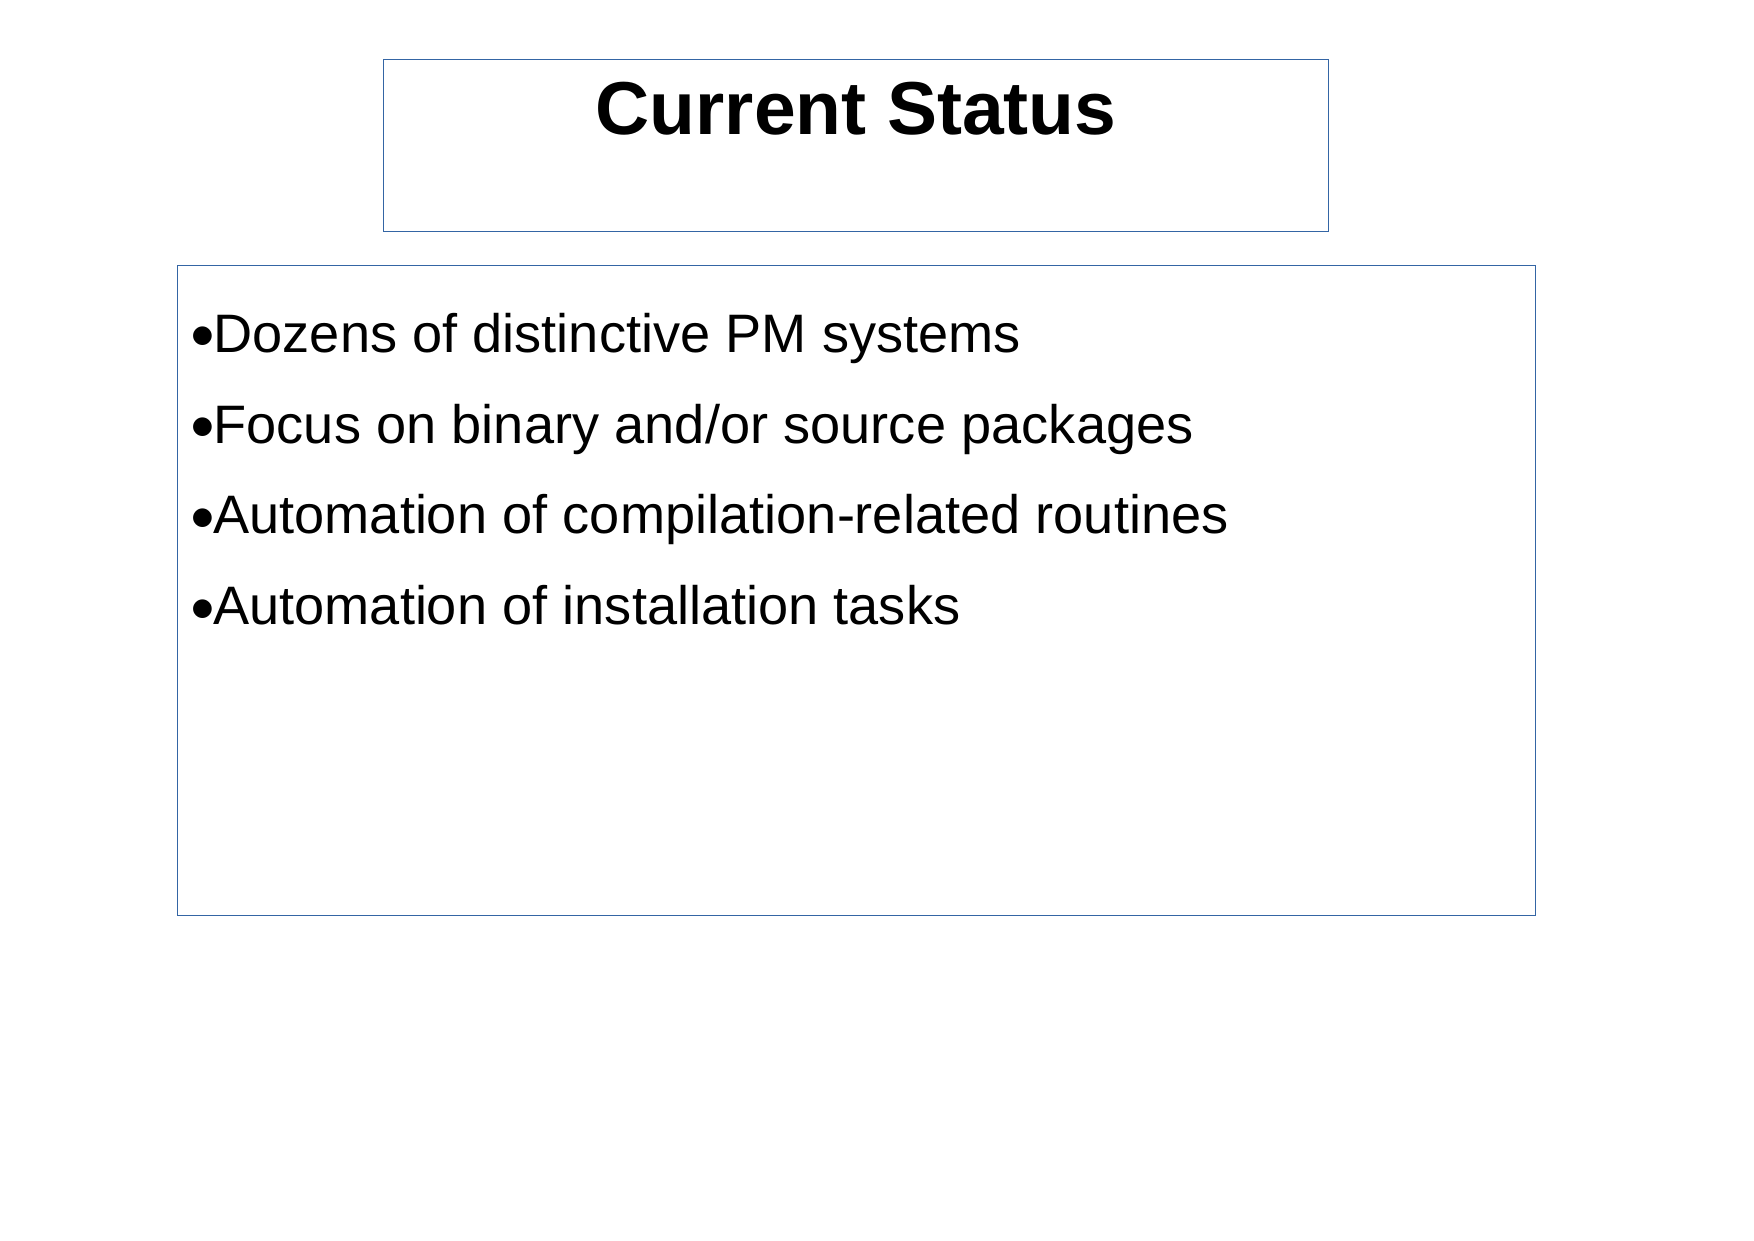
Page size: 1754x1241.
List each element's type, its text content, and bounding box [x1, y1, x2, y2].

text_box Dozens of distinctive PM systems Focus on binary and/or source packages Automation of compilation-related routines Automation of installation tasks [177, 265, 1536, 916]
text_box Current Status [383, 59, 1329, 232]
